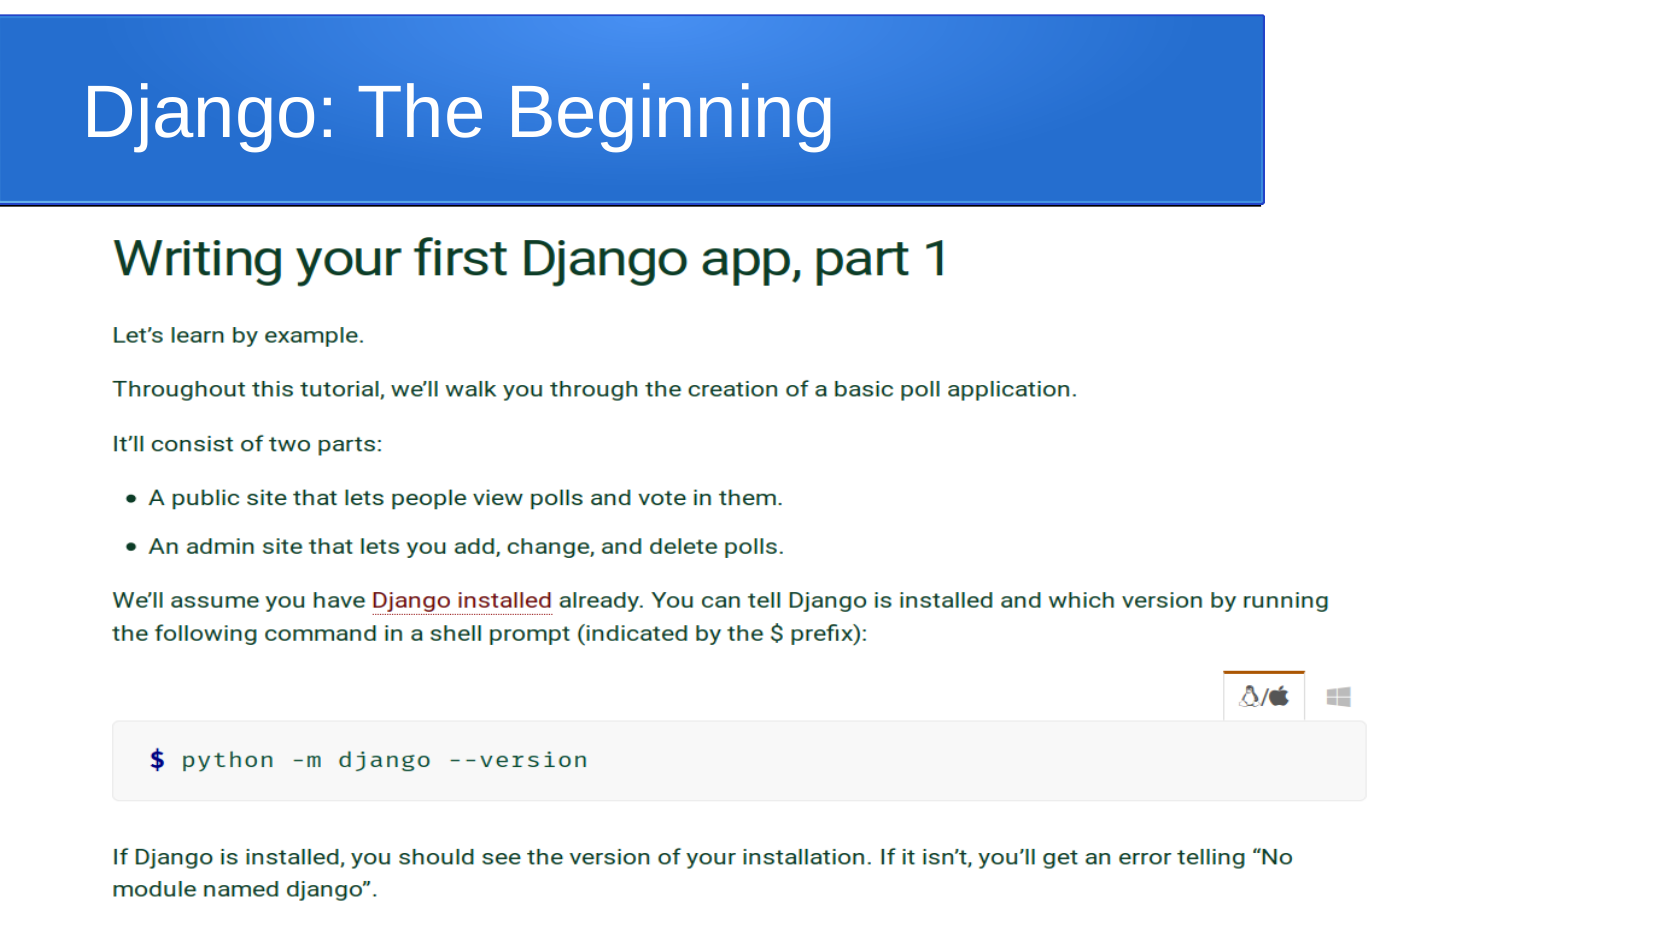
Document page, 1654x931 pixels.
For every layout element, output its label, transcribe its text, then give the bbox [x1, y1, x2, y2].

picture [70, 207, 1438, 911]
title Django: The Beginning [82, 35, 1235, 189]
